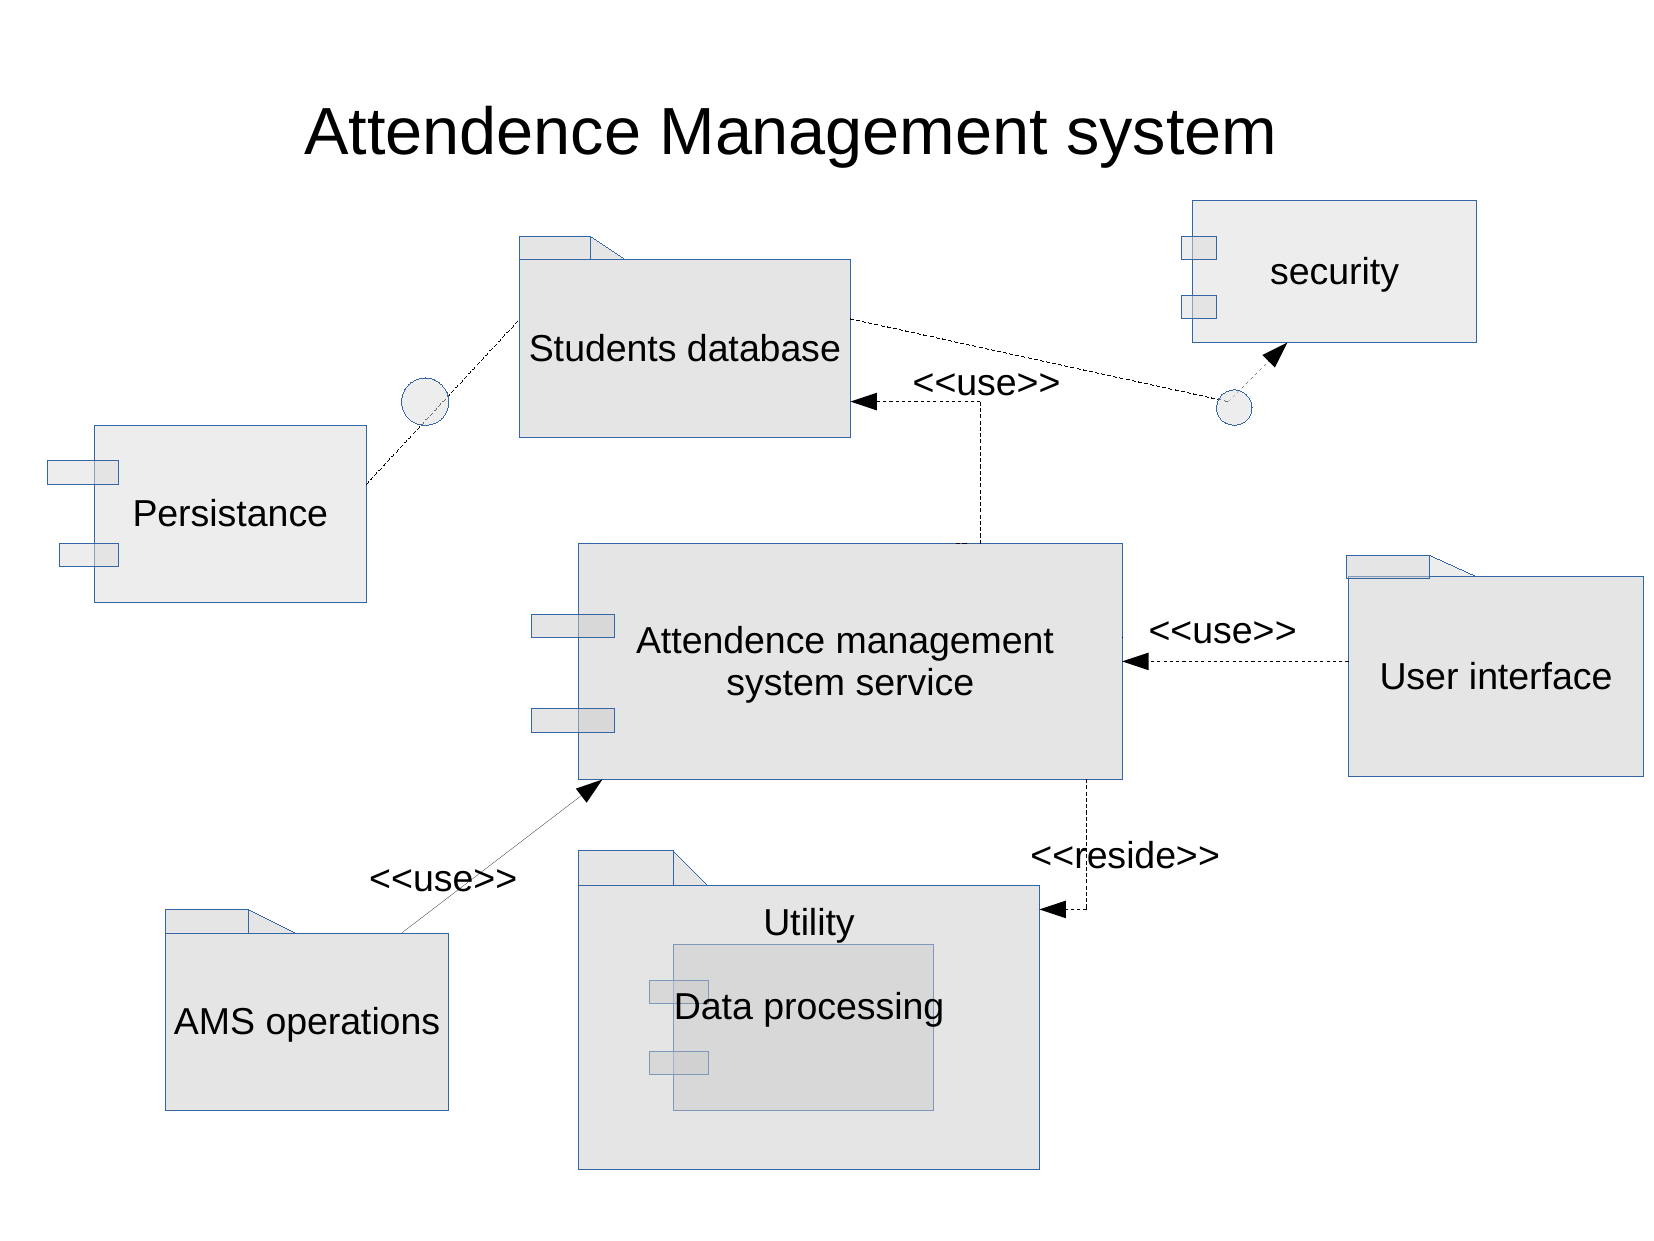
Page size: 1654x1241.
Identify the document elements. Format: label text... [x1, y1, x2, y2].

text_box User interface [1348, 576, 1644, 777]
text_box [47, 460, 119, 485]
text_box [531, 708, 615, 733]
title Attendence Management system [82, 49, 1501, 213]
text_box [165, 909, 296, 934]
text_box <<use>> [897, 354, 1111, 454]
text_box <<use>> [1133, 602, 1359, 702]
text_box AMS operations [165, 933, 449, 1111]
text_box Persistance [94, 425, 367, 603]
text_box Attendence management system service [578, 543, 1123, 780]
text_box [1181, 295, 1217, 319]
text_box [1346, 555, 1477, 579]
text_box security [1192, 200, 1477, 343]
text_box [401, 377, 449, 426]
text_box <<use>> [354, 850, 579, 908]
text_box [1181, 236, 1217, 260]
text_box <<reside>> [1015, 826, 1241, 884]
text_box [531, 614, 615, 638]
text_box [519, 236, 627, 260]
text_box Utility Data processing [578, 885, 1040, 1170]
text_box [579, 850, 709, 886]
text_box [59, 543, 119, 567]
text_box Students database [519, 259, 851, 438]
text_box [1216, 389, 1253, 426]
